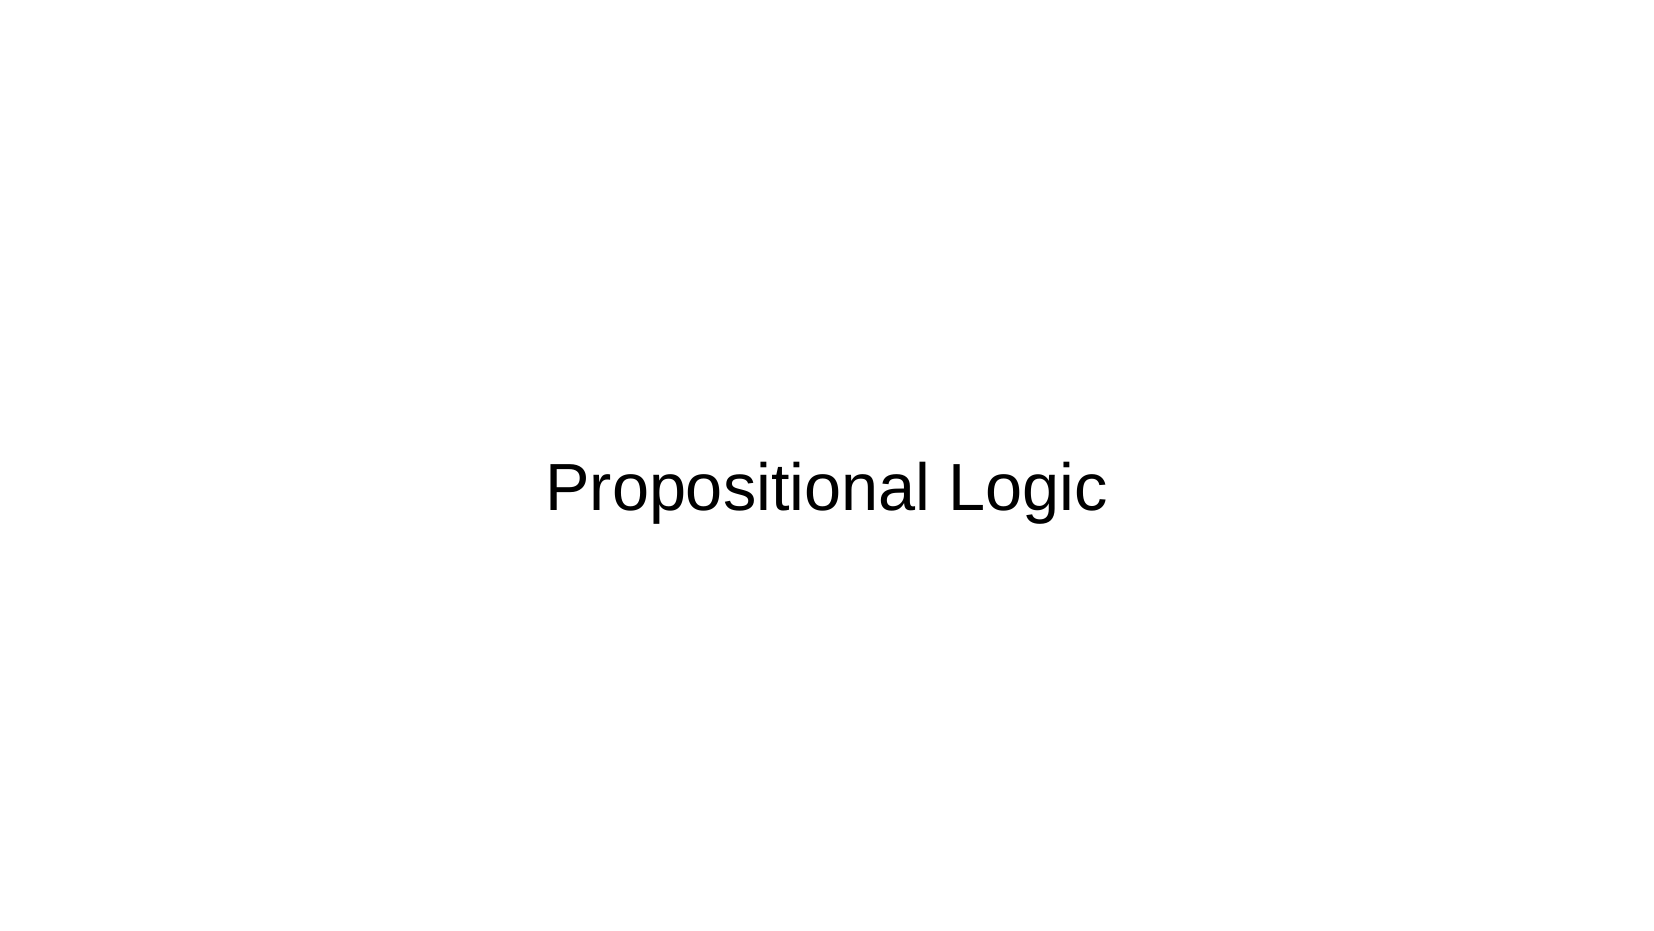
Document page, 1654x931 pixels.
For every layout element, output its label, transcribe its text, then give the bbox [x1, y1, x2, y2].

subtitle Propositional Logic [82, 217, 1571, 758]
